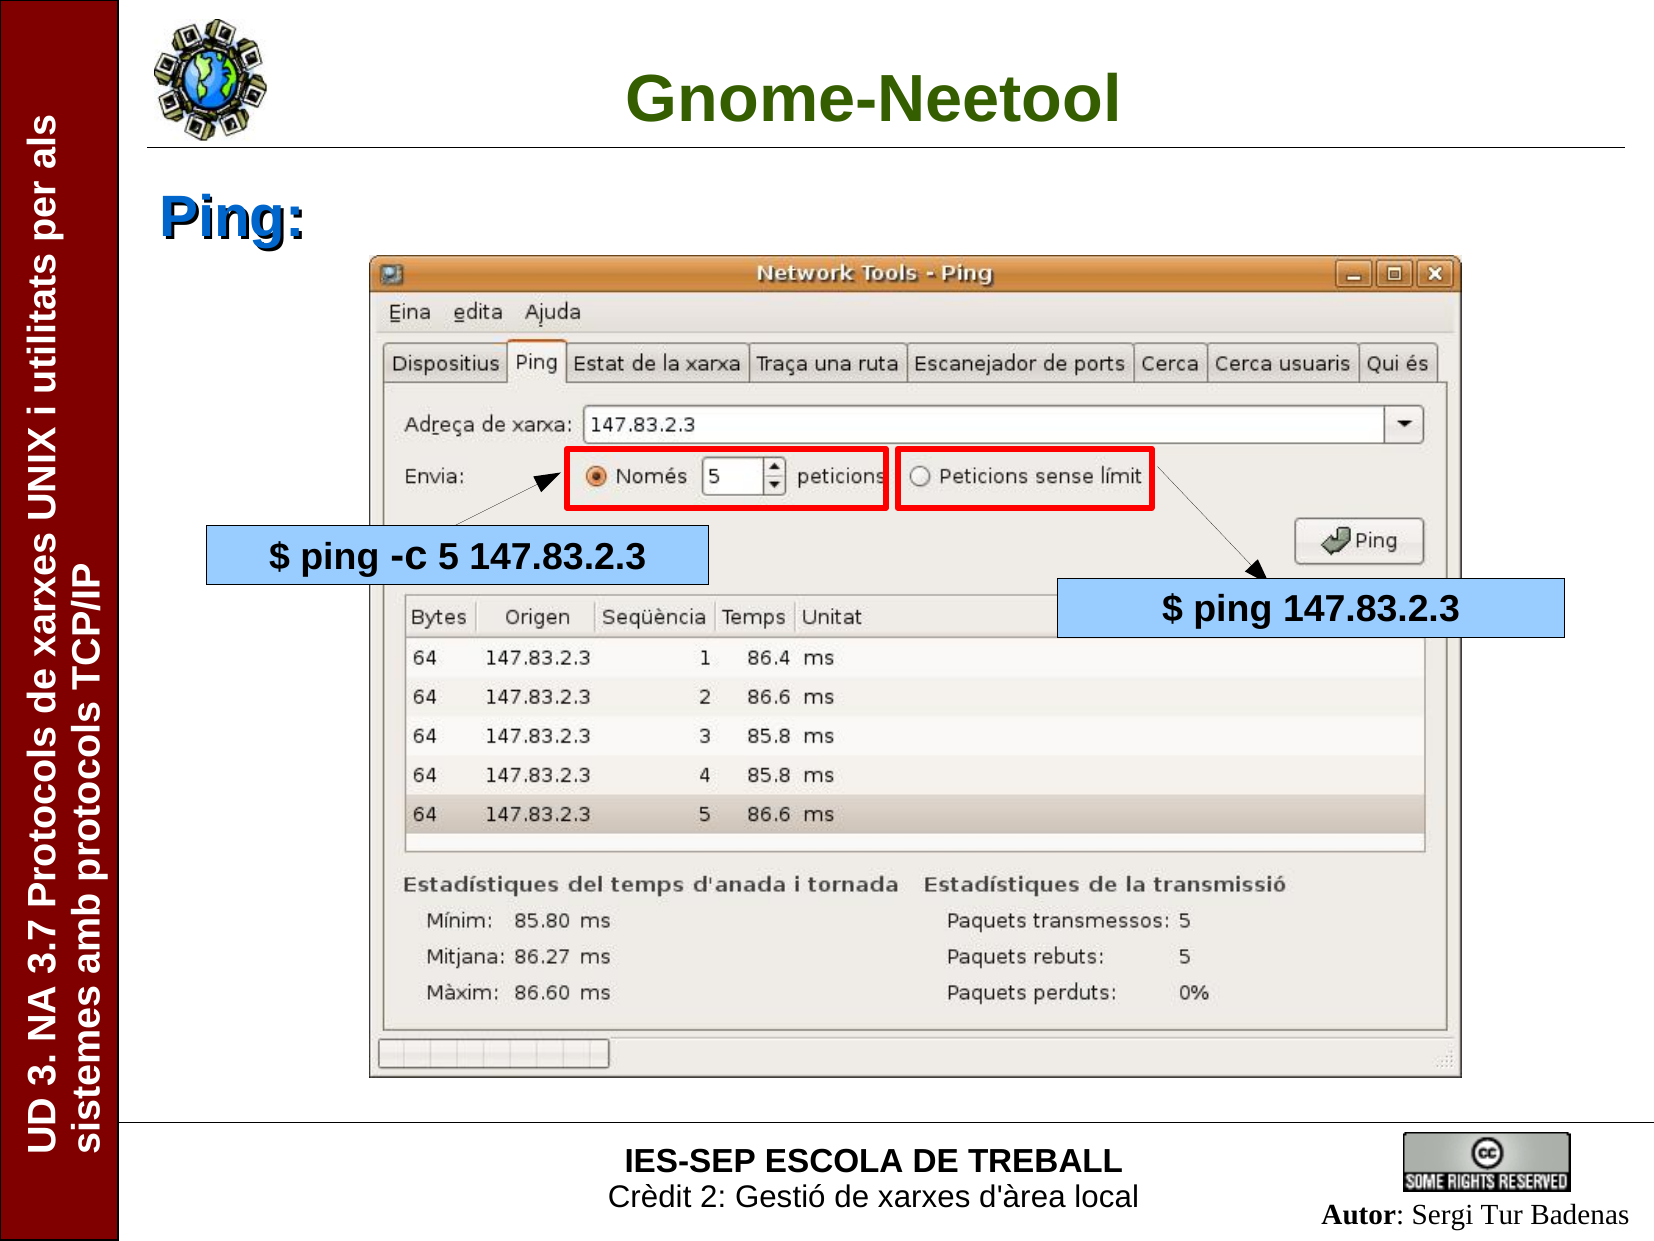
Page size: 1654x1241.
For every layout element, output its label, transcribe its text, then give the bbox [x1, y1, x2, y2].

list Ping: [141, 183, 1630, 1034]
text_box $ ping -c 5 147.83.2.3 [206, 525, 709, 585]
picture [369, 255, 1462, 1078]
text_box $ ping 147.83.2.3 [1057, 578, 1565, 638]
picture [154, 19, 268, 49]
picture [1403, 1132, 1571, 1192]
title Gnome-Neetool [129, 49, 1619, 148]
